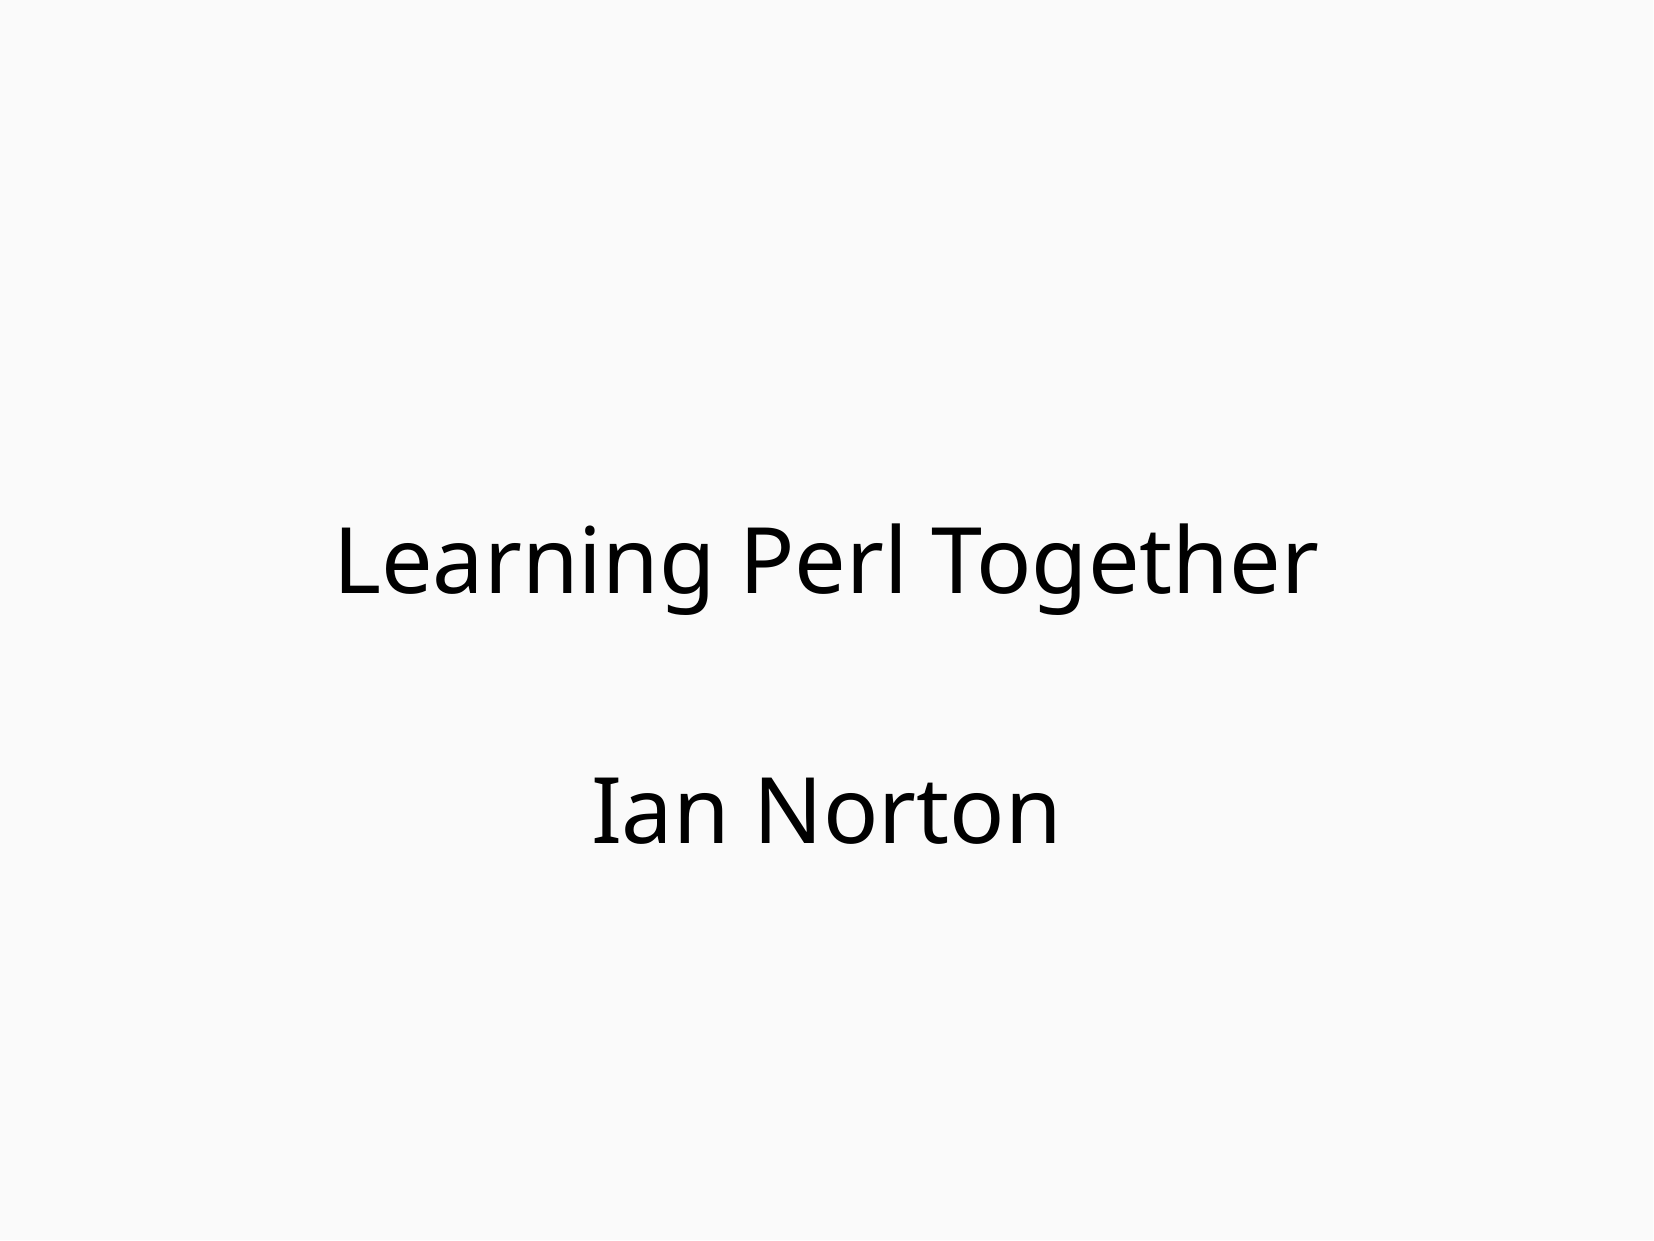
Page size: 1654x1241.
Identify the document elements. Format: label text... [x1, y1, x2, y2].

subtitle Learning Perl Together Ian Norton [82, 140, 1571, 1101]
